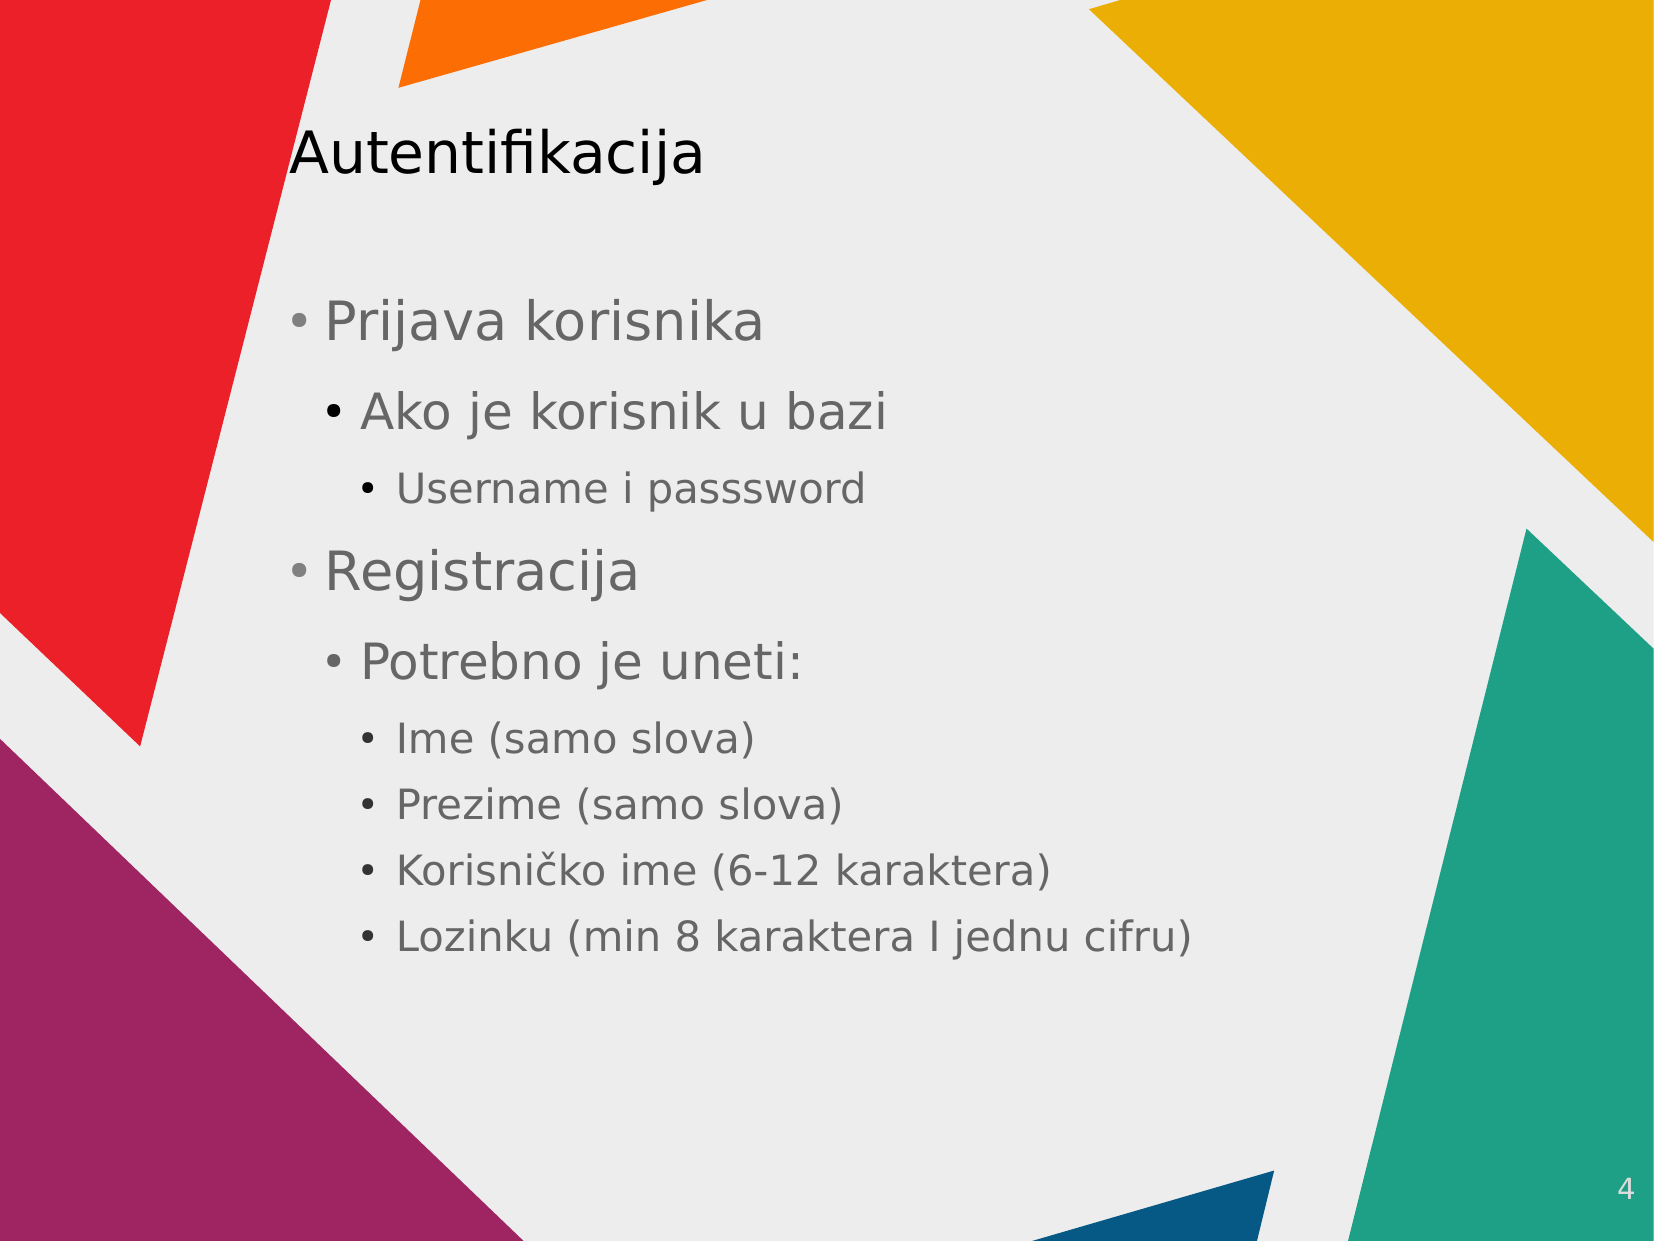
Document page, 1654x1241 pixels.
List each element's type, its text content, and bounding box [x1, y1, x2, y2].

title Autentifikacija [289, 49, 1372, 257]
list Prijava korisnika Ako je korisnik u bazi Username i passsword Registracija Potrebno je uneti: Ime (samo slova) Prezime (samo slova) Korisničko ime (6-12 karaktera) Lozinku (min 8 karaktera I jednu cifru) [289, 290, 1372, 1090]
